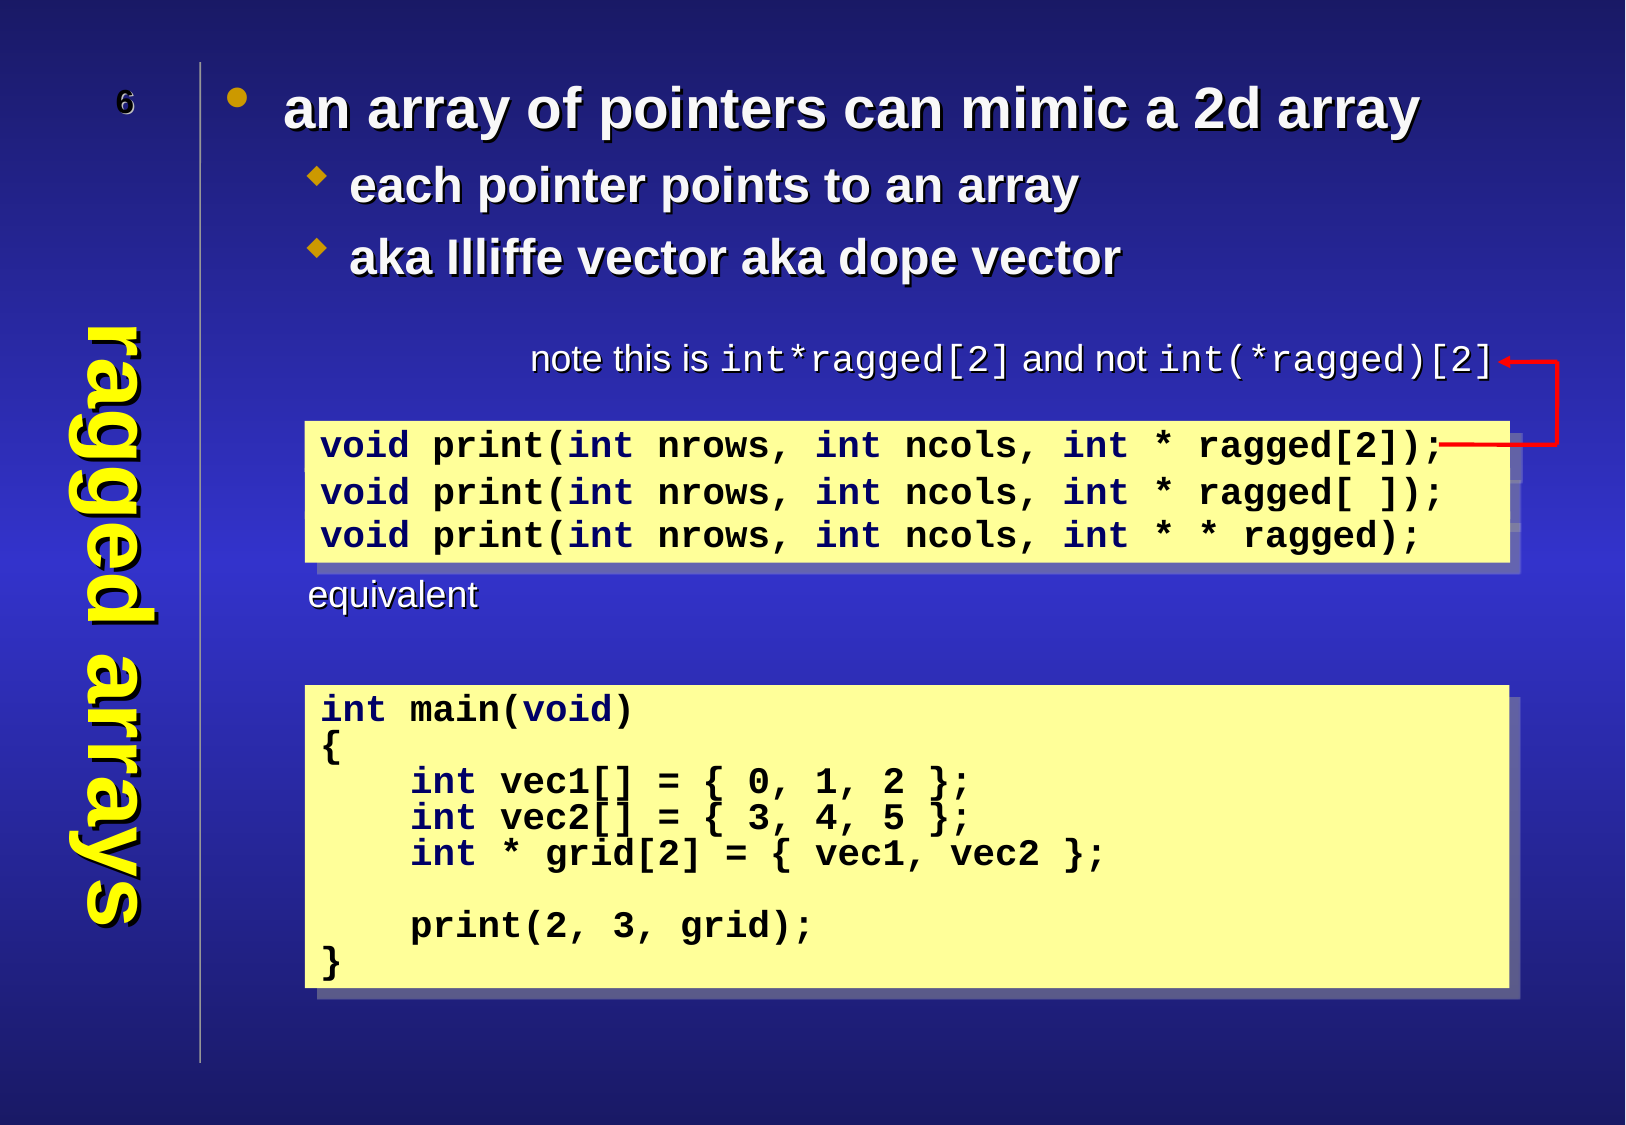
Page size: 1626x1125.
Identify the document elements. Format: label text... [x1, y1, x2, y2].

list an array of pointers can mimic a 2d array each pointer points to an array aka Illiffe vector aka dope vector [212, 62, 1550, 1063]
title ragged arrays [50, 187, 188, 1063]
